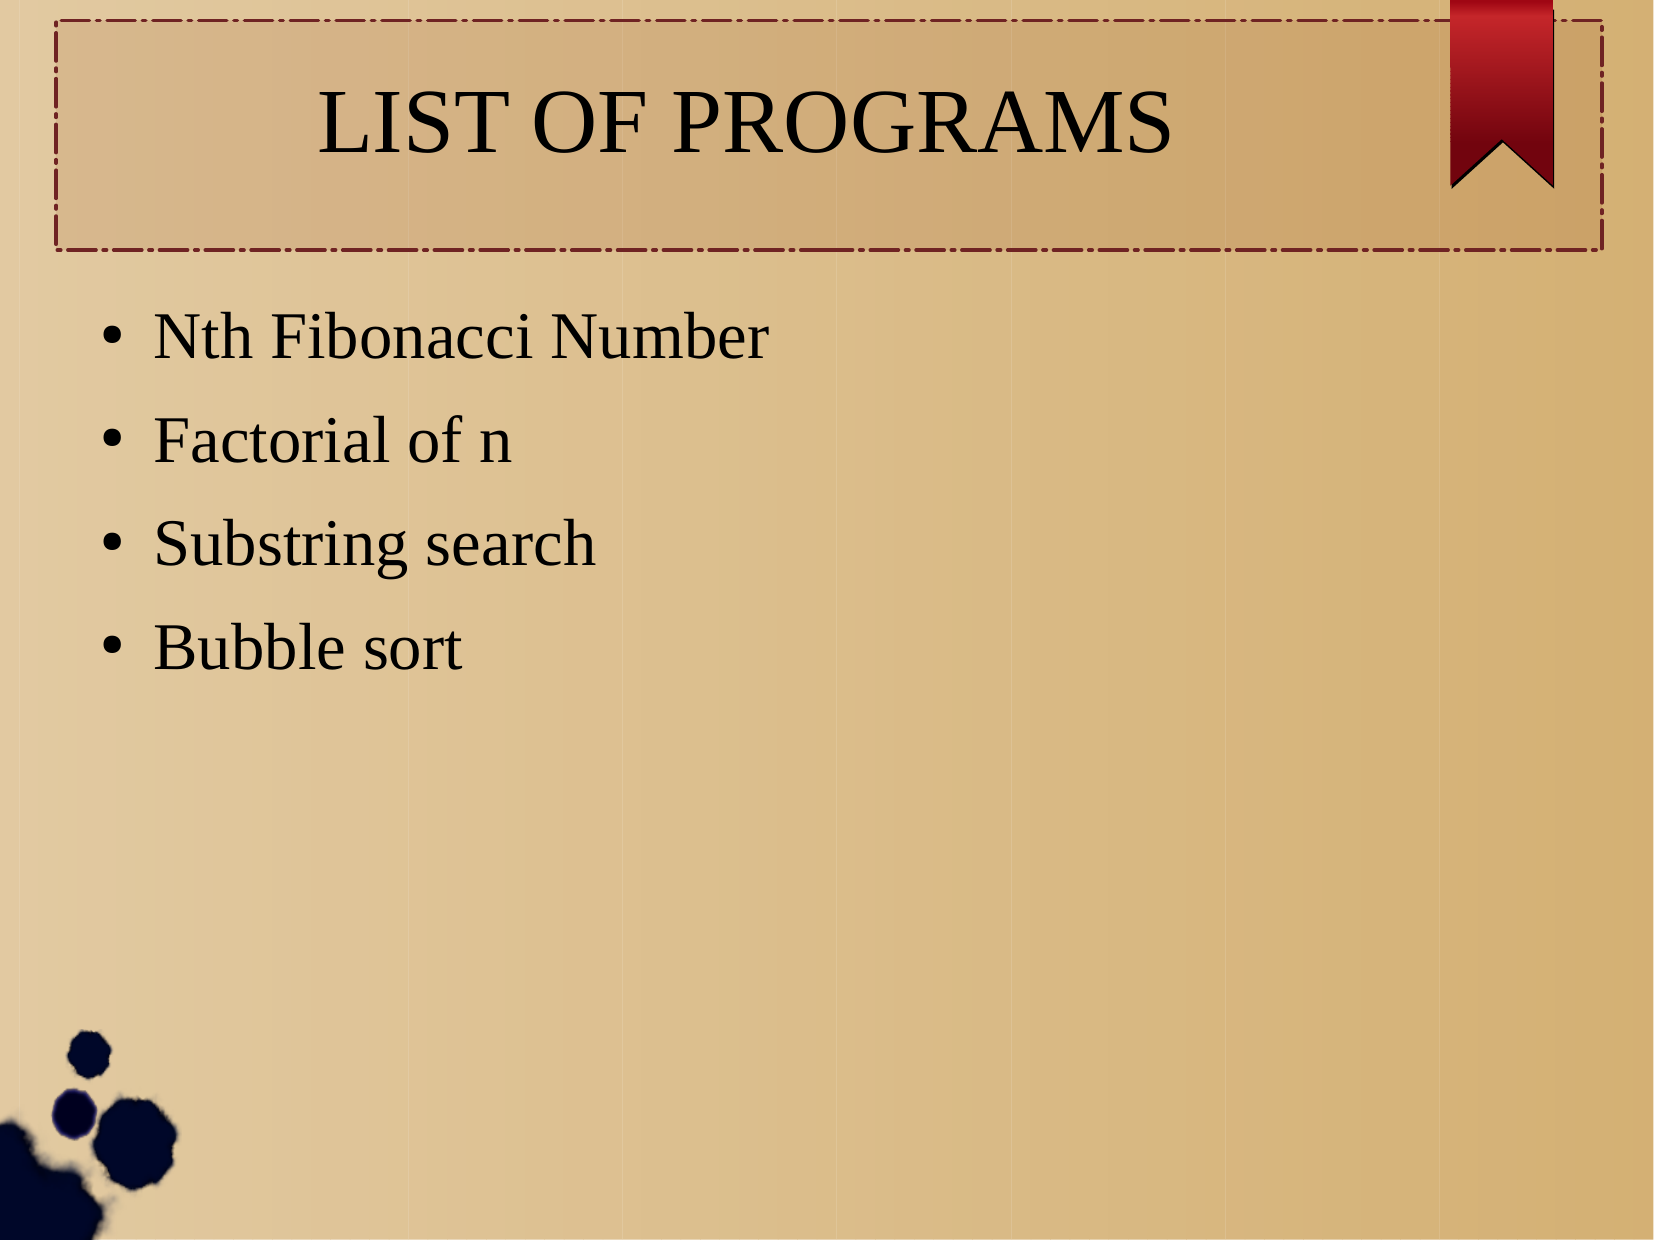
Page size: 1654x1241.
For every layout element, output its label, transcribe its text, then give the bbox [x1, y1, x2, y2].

title LIST OF PROGRAMS [82, 31, 1412, 213]
list Nth Fibonacci Number Factorial of n Substring search Bubble sort [82, 299, 1571, 1019]
